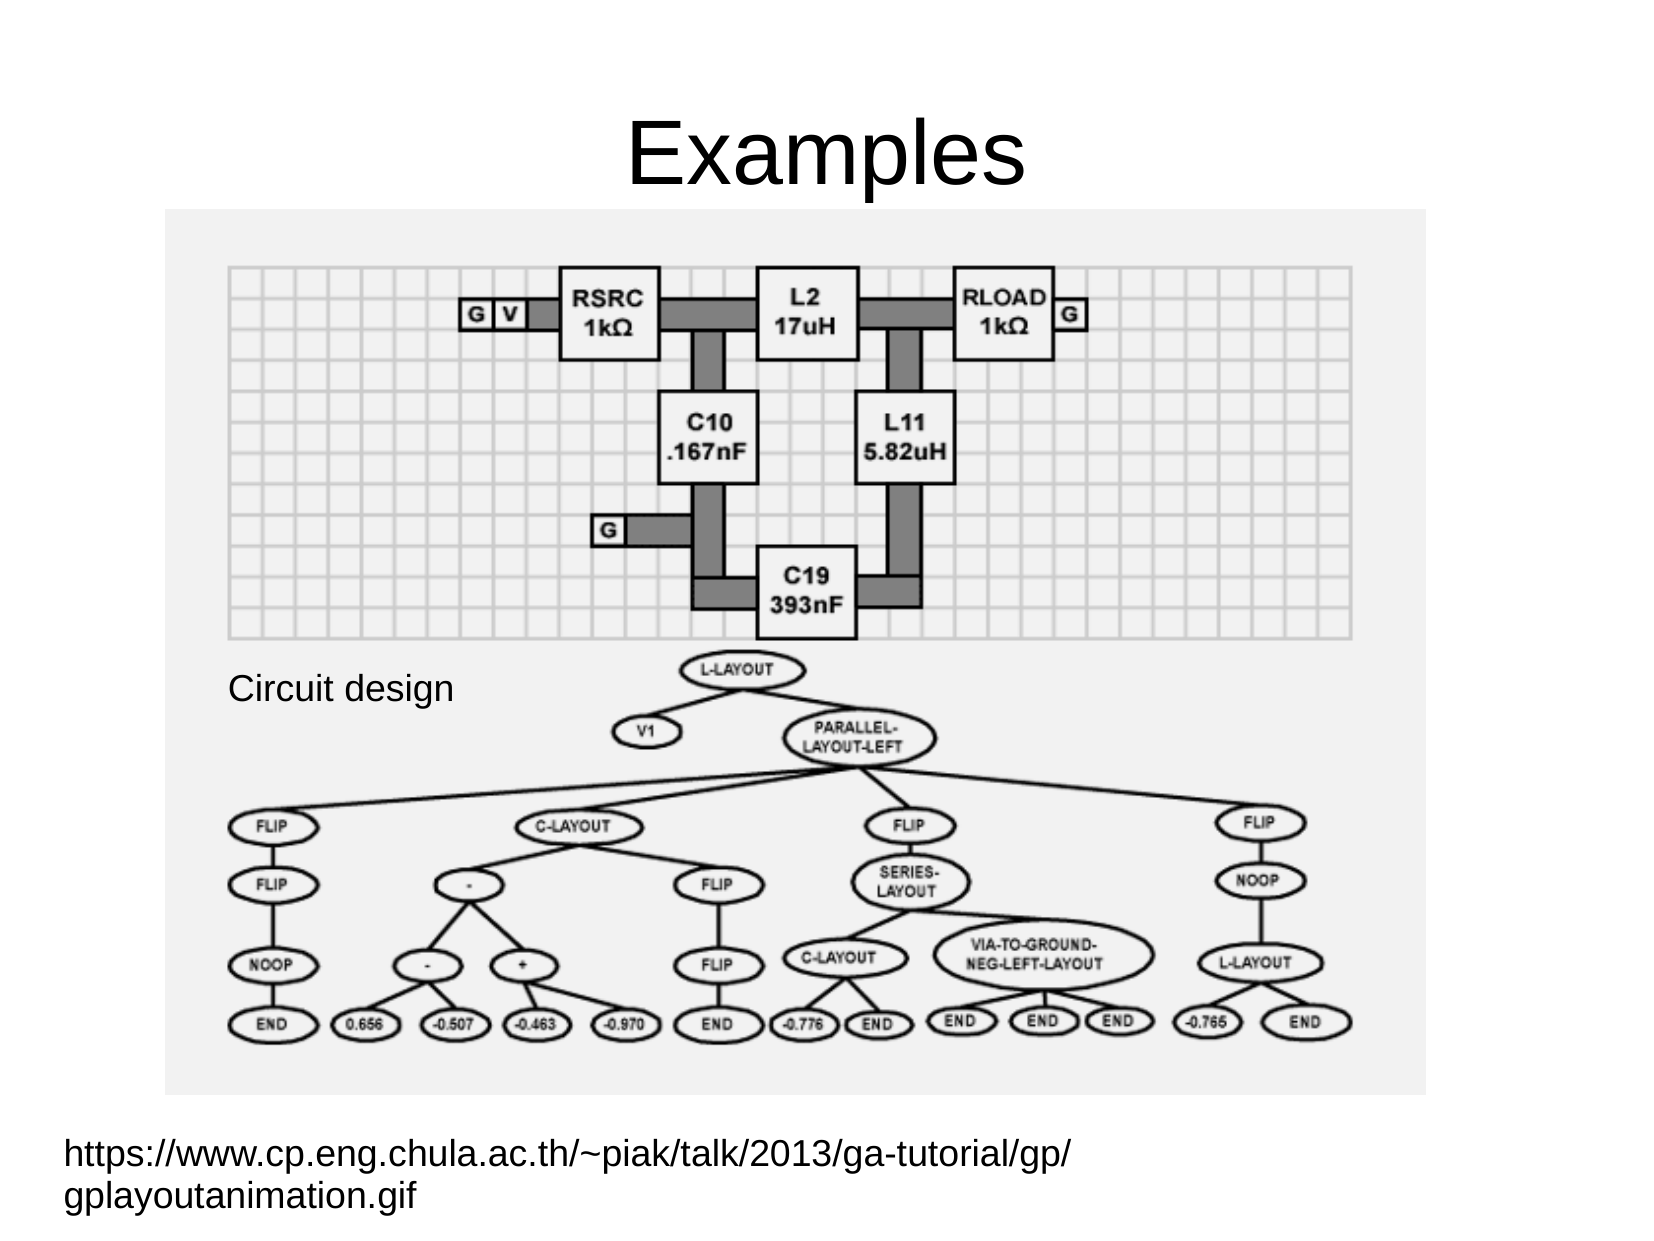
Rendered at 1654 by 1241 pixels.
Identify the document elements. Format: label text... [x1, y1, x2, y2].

text_box https://www.cp.eng.chula.ac.th/~piak/talk/2013/ga-tutorial/gp/gplayoutanimation.gif [48, 1125, 1441, 1182]
title Examples [82, 49, 1571, 257]
text_box Circuit design [213, 660, 1081, 717]
picture [165, 257, 1426, 1096]
